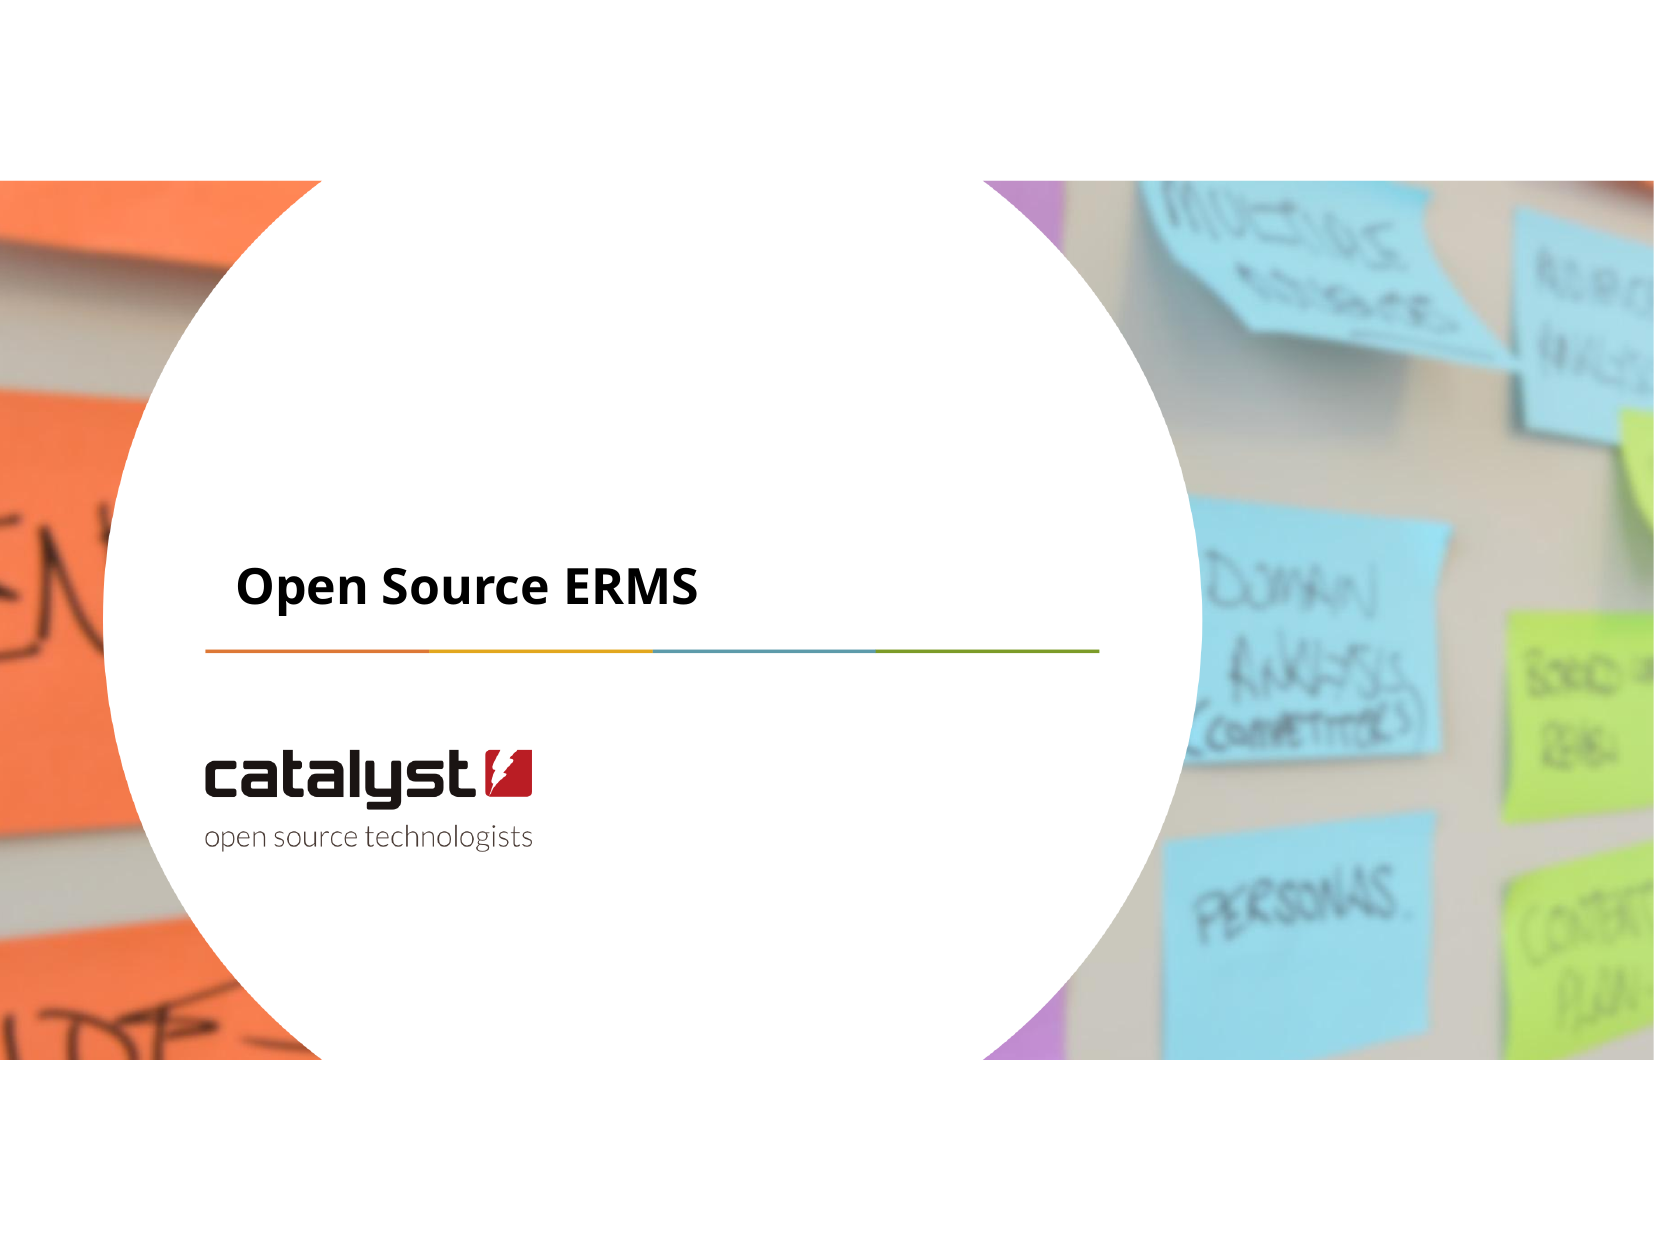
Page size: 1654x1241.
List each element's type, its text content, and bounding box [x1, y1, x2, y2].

title Open Source ERMS [217, 229, 1087, 619]
picture [0, 70, 1654, 1170]
